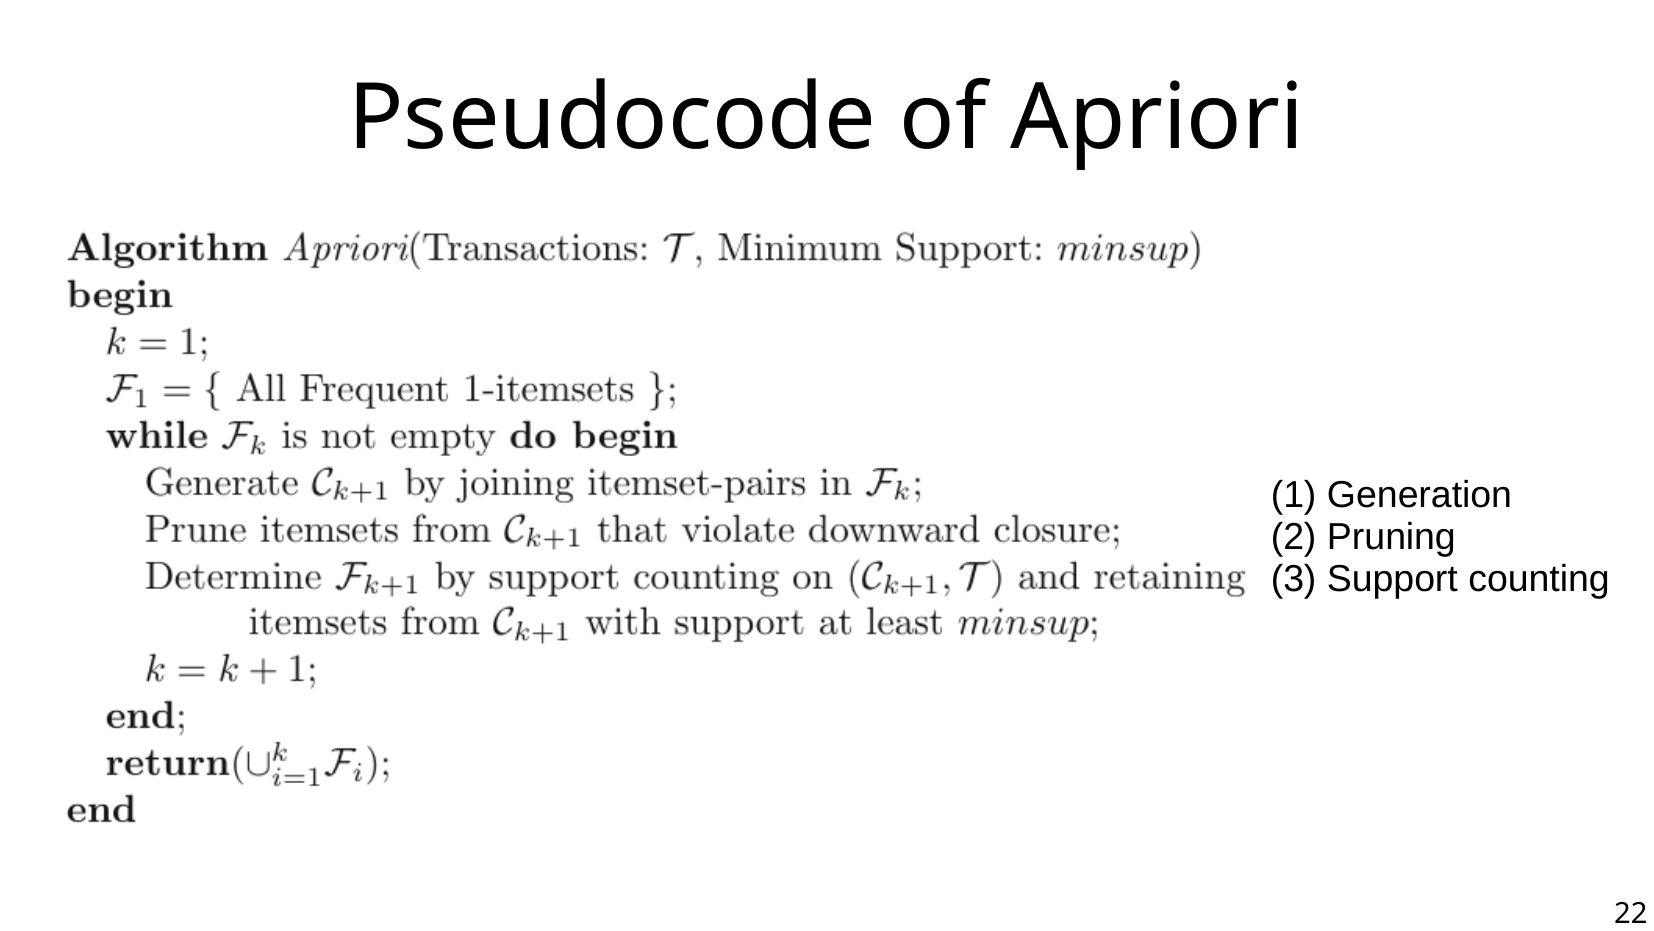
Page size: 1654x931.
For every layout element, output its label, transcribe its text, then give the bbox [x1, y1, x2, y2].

picture [37, 215, 1272, 855]
text_box (1) Generation (2) Pruning (3) Support counting [1256, 465, 1629, 607]
title Pseudocode of Apriori [82, 1, 1571, 226]
